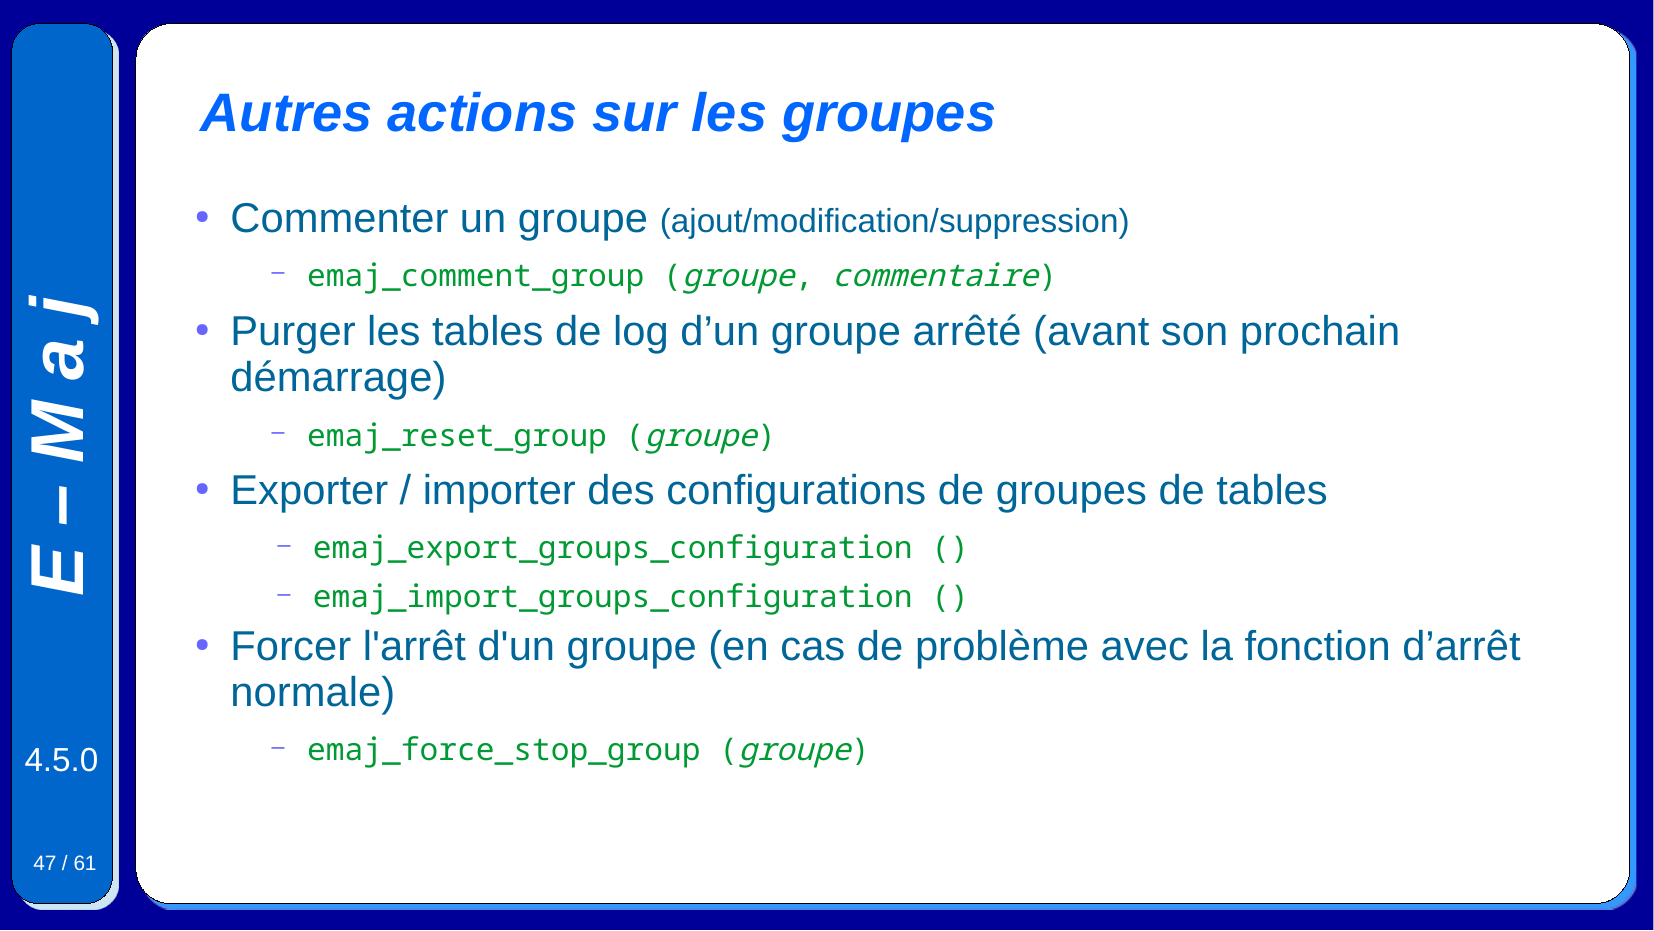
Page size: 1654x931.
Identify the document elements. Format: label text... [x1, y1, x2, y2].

title Autres actions sur les groupes [200, 34, 1575, 191]
list Commenter un groupe (ajout/modification/suppression) emaj_comment_group (groupe, commentaire) Purger les tables de log d’un groupe arrêté (avant son prochain démarrage) emaj_reset_group (groupe) Exporter / importer des configurations de groupes de tables emaj_export_groups_configuration () emaj_import_groups_configuration () Forcer l'arrêt d'un groupe (en cas de problème avec la fonction d’arrêt normale) emaj_force_stop_group (groupe) [177, 194, 1587, 891]
